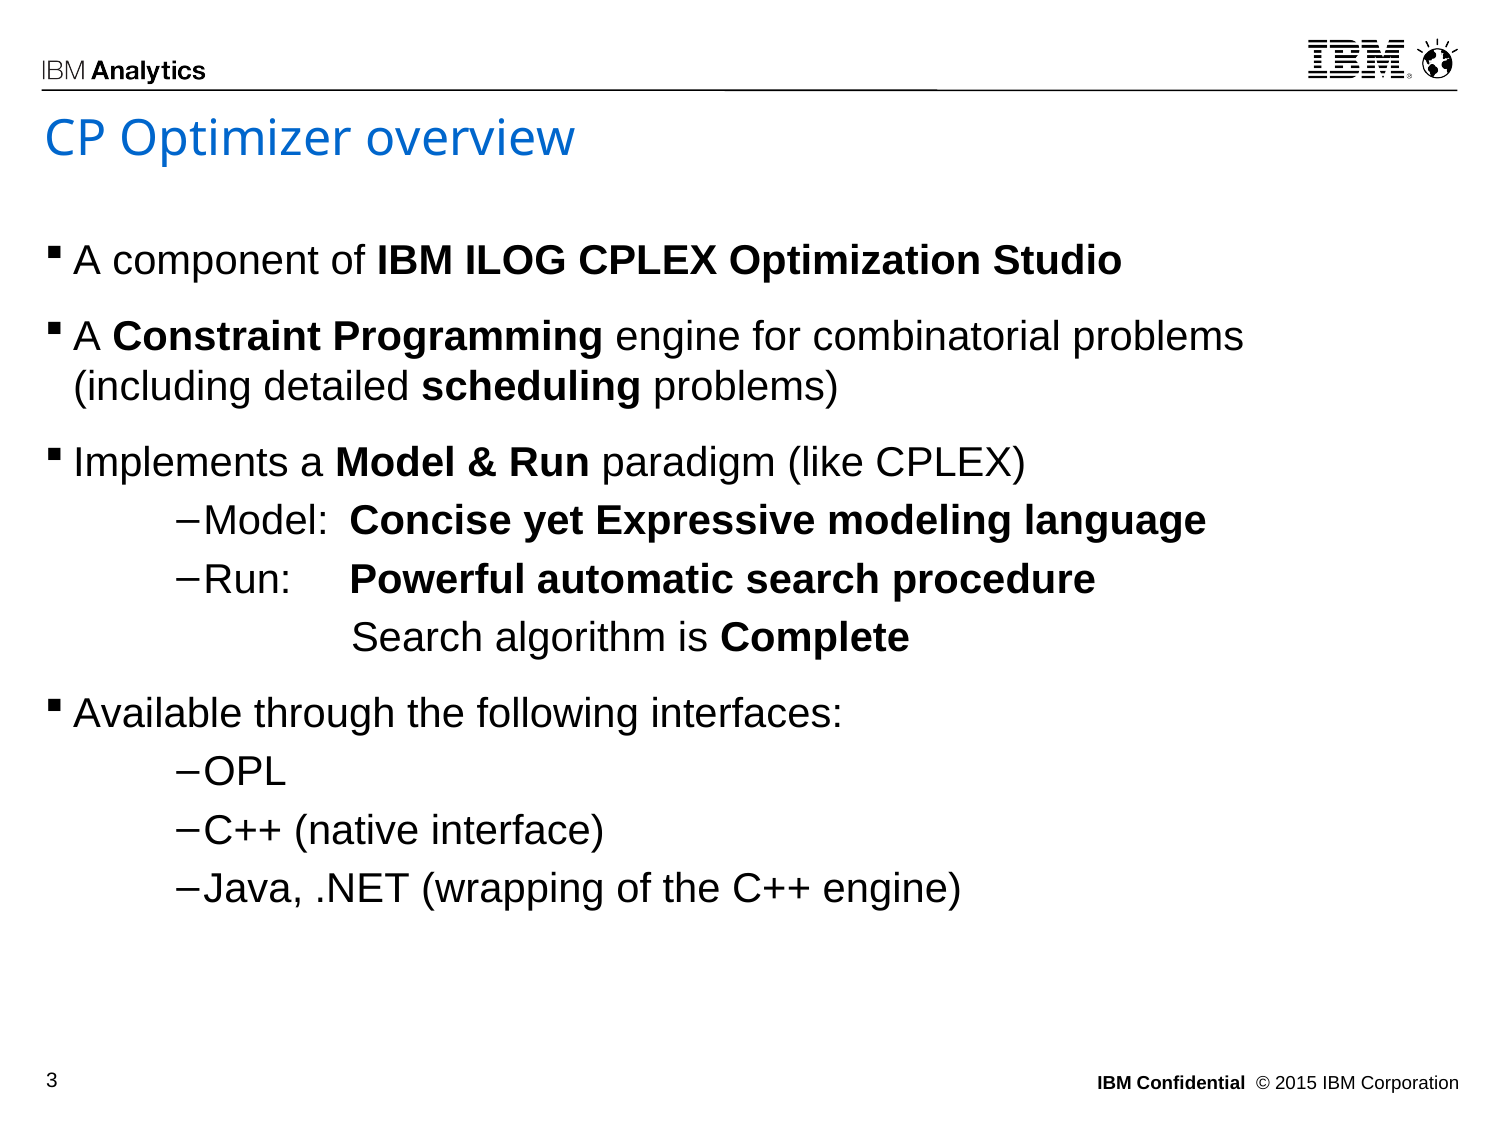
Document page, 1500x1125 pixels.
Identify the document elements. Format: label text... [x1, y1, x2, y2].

title CP Optimizer overview [29, 97, 1500, 203]
list A component of IBM ILOG CPLEX Optimization Studio A Constraint Programming engine for combinatorial problems (including detailed scheduling problems) Implements a Model & Run paradigm (like CPLEX) Model: Concise yet Expressive modeling language Run: Powerful automatic search procedure Search algorithm is Complete Available through the following interfaces: OPL C++ (native interface) Java, .NET (wrapping of the C++ engine) [30, 224, 1426, 1066]
picture [1294, 24, 1469, 91]
picture [24, 42, 224, 99]
